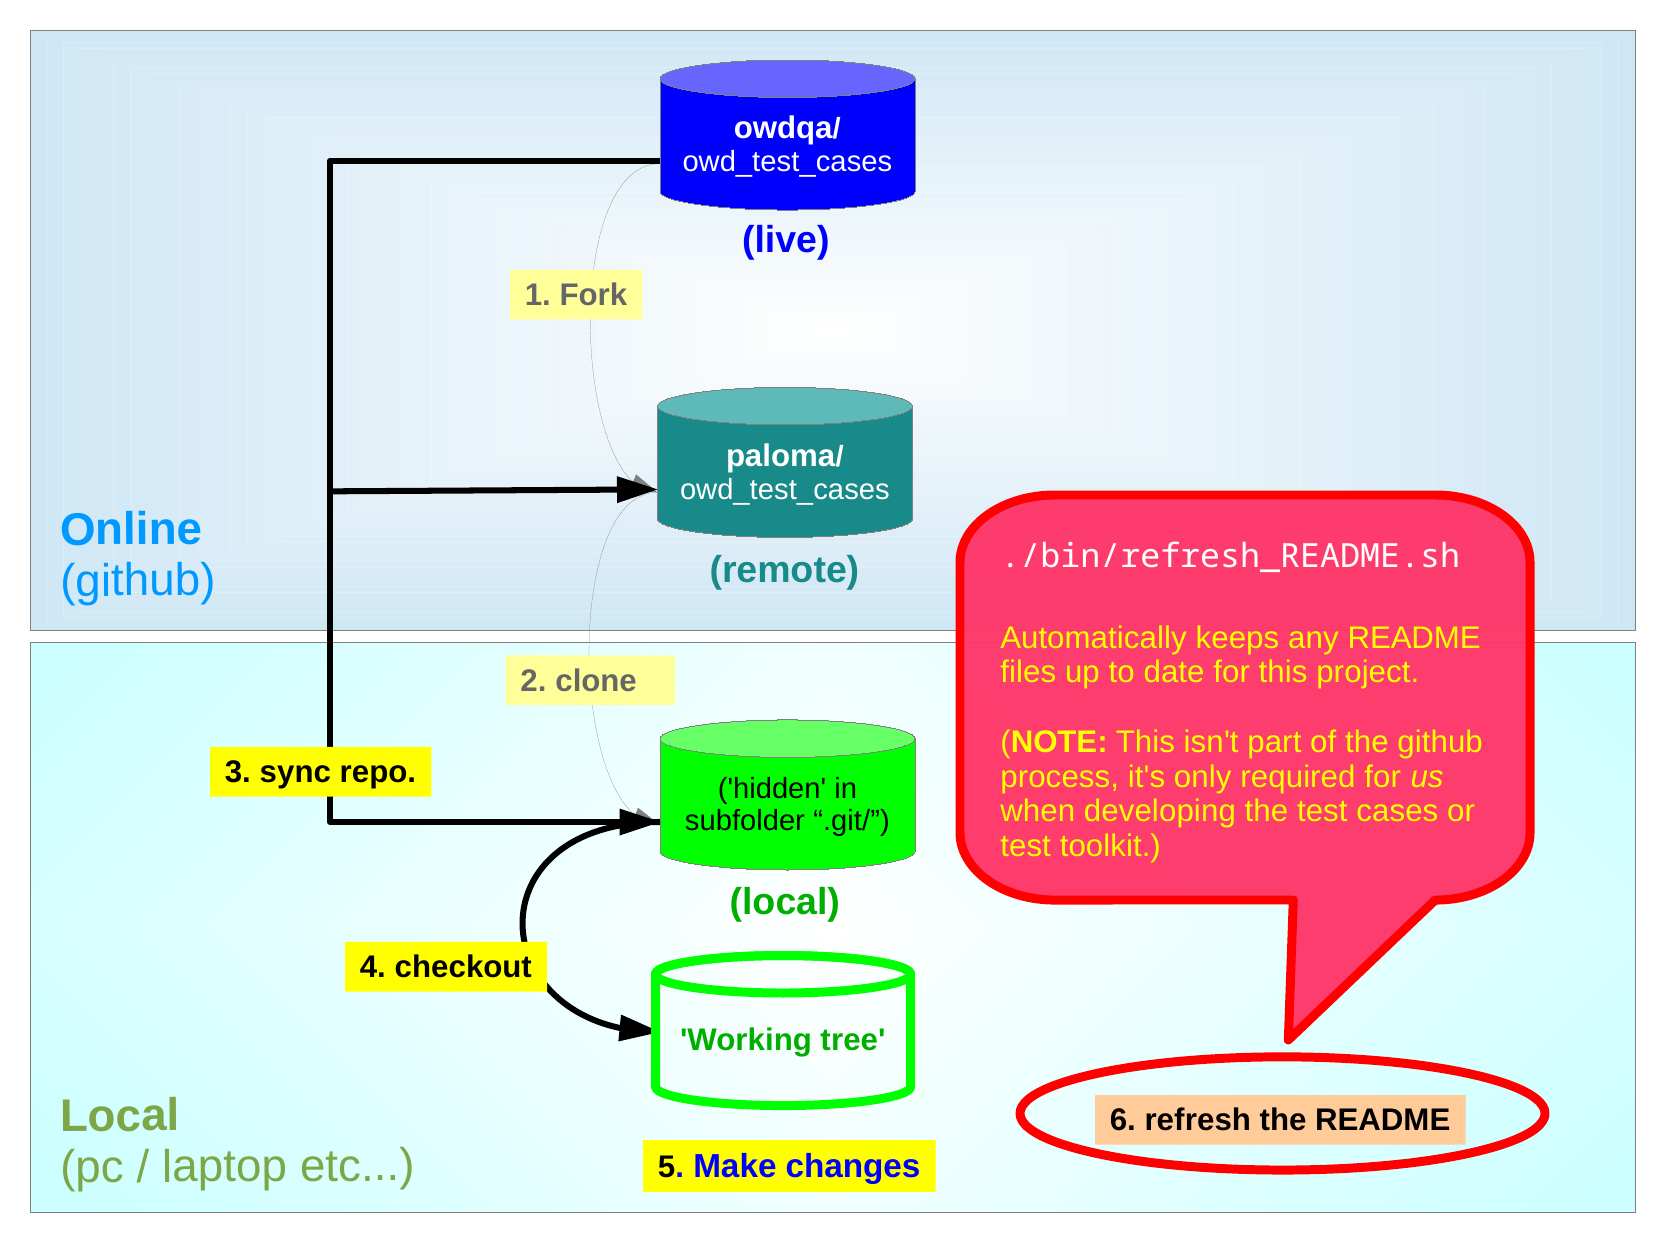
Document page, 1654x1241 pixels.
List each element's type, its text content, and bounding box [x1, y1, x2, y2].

text_box [30, 30, 1636, 631]
text_box (live) [727, 210, 845, 268]
text_box (remote) [694, 540, 875, 598]
text_box ('hidden' in subfolder “.git/”) [660, 739, 916, 871]
text_box owdqa/ owd_test_cases [660, 79, 916, 210]
text_box [30, 642, 1636, 1213]
text_box 4. checkout [345, 941, 548, 992]
text_box [333, 164, 649, 488]
text_box paloma/ owd_test_cases [657, 408, 913, 538]
text_box 'Working tree' [655, 976, 911, 1106]
text_box Online (github) [45, 495, 231, 614]
text_box [333, 642, 629, 819]
text_box 1. Fork [510, 269, 643, 320]
text_box [333, 493, 635, 631]
text_box (local) [714, 873, 856, 930]
text_box 3. sync repo. [210, 746, 432, 797]
text_box Local (pc / laptop etc...) [45, 1080, 430, 1200]
text_box ./bin/refresh_README.sh Automatically keeps any README files up to date for this project. (NOTE: This isn't part of the github process, it's only required for us when developing the test cases or test toolkit.) [960, 495, 1531, 1040]
text_box 5. Make changes [643, 1140, 936, 1192]
text_box 2. clone [505, 655, 676, 705]
text_box 6. refresh the README [1095, 1095, 1466, 1145]
